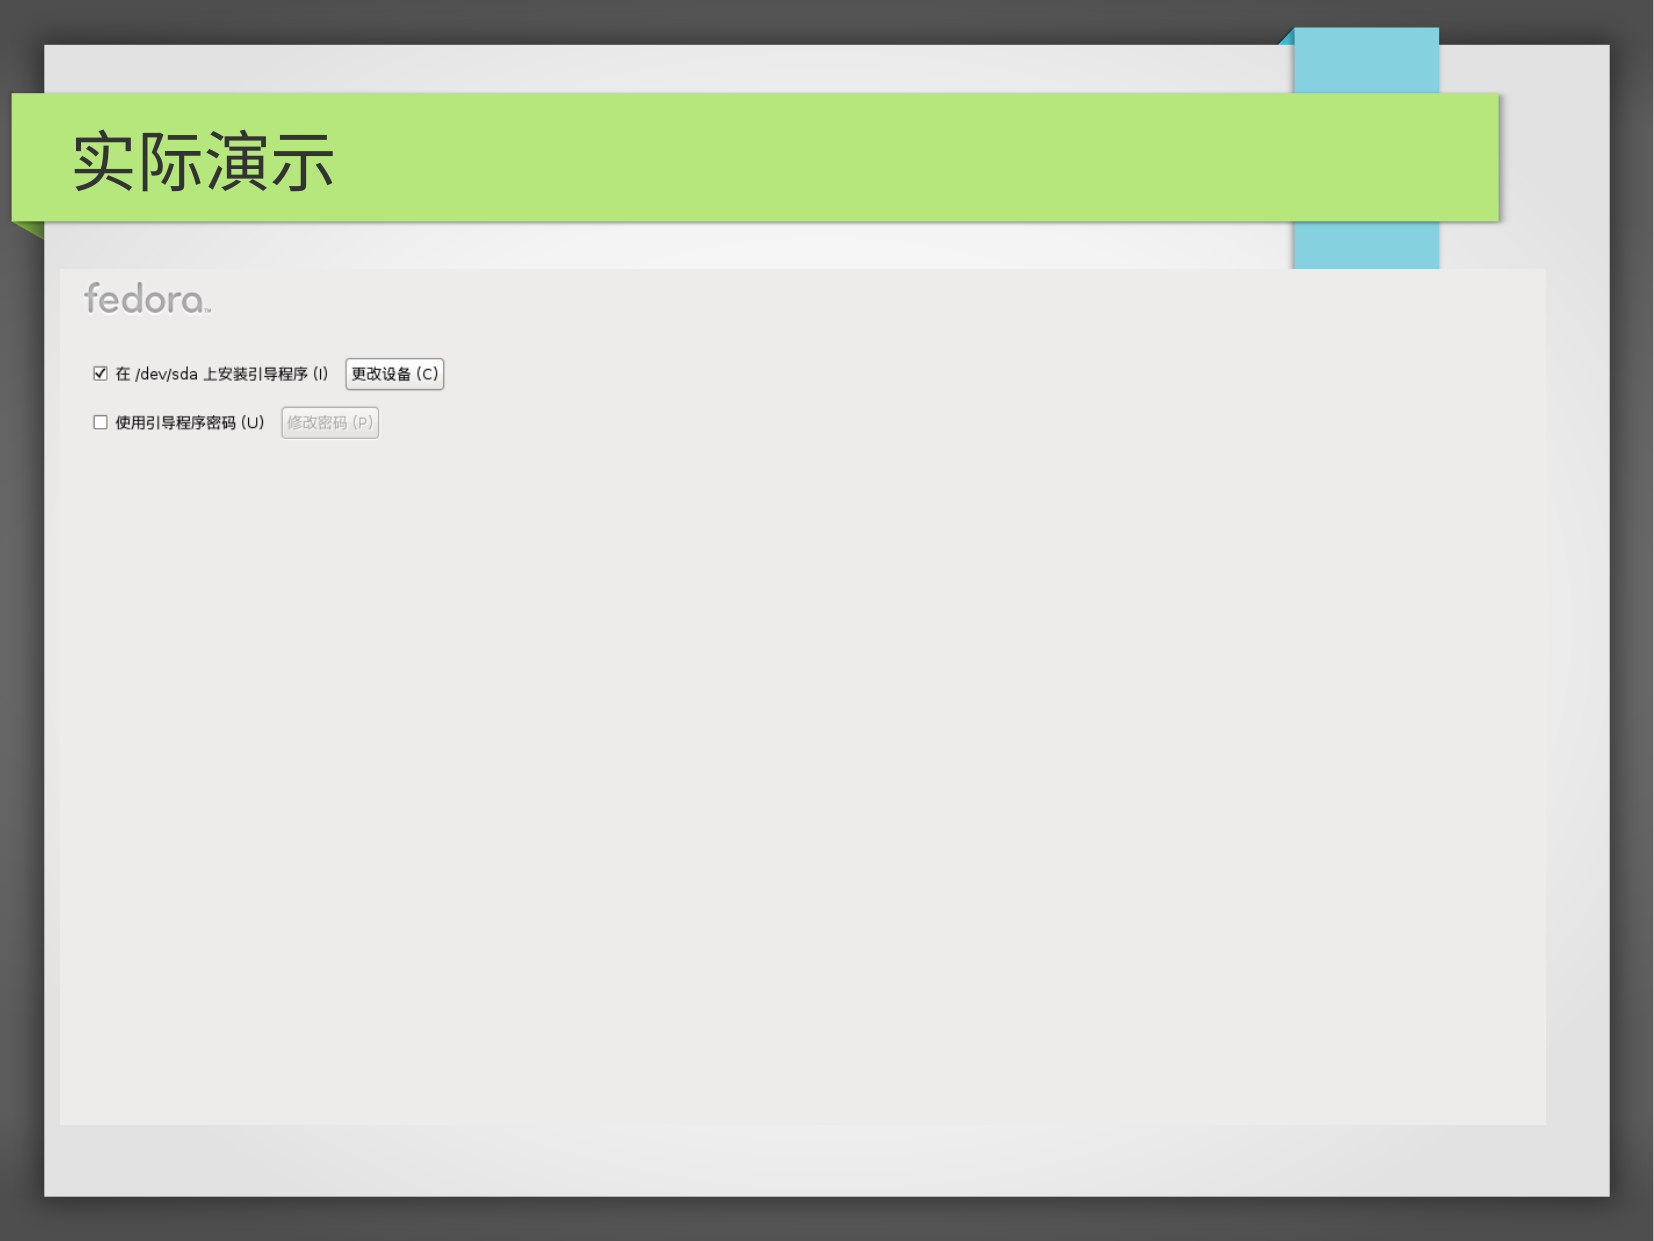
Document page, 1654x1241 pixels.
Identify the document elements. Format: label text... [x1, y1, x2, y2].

title 实际演示 [82, 49, 1571, 257]
picture [0, 0, 1654, 1241]
